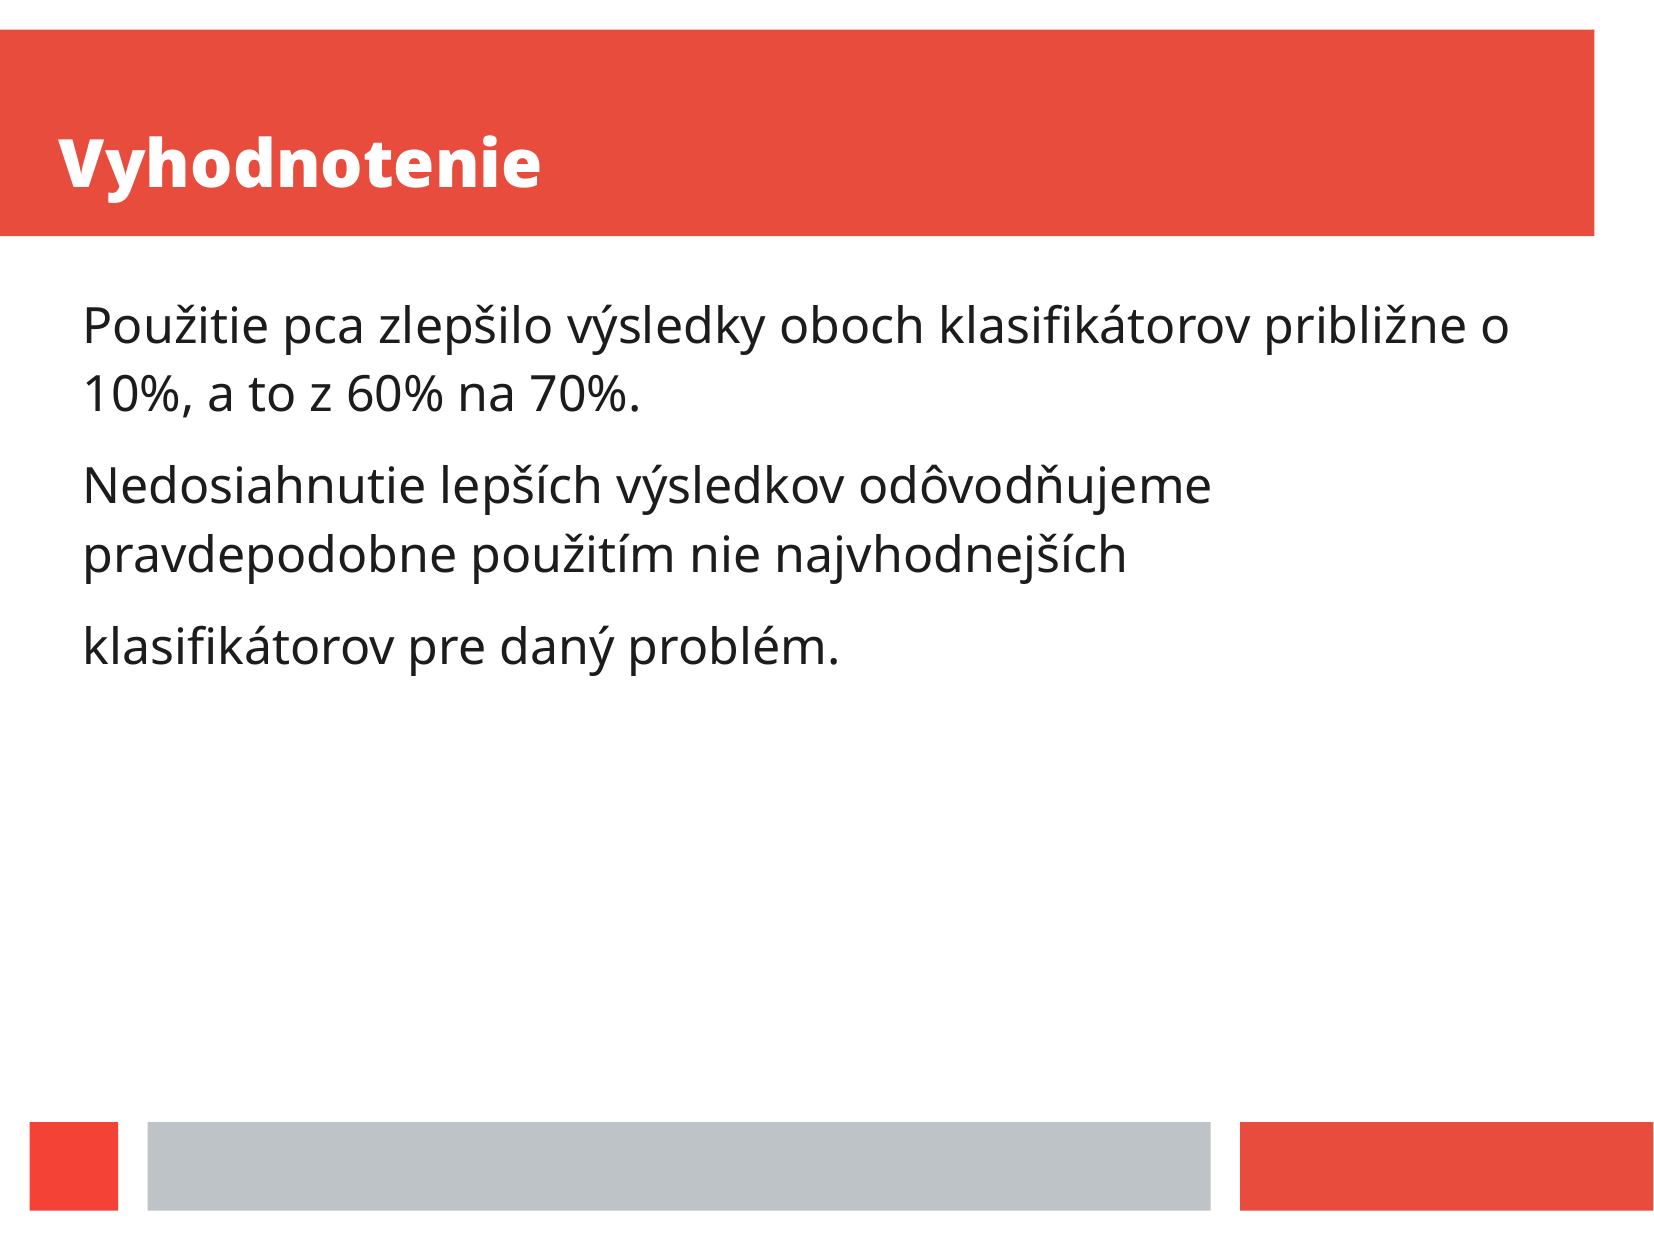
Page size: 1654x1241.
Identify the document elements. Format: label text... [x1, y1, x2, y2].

list Použitie pca zlepšilo výsledky oboch klasifikátorov približne o 10%, a to z 60% na 70%. Nedosiahnutie lepších výsledkov odôvodňujeme pravdepodobne použitím nie najvhodnejších klasifikátorov pre daný problém. [82, 290, 1571, 1010]
title Vyhodnotenie [59, 59, 1595, 207]
